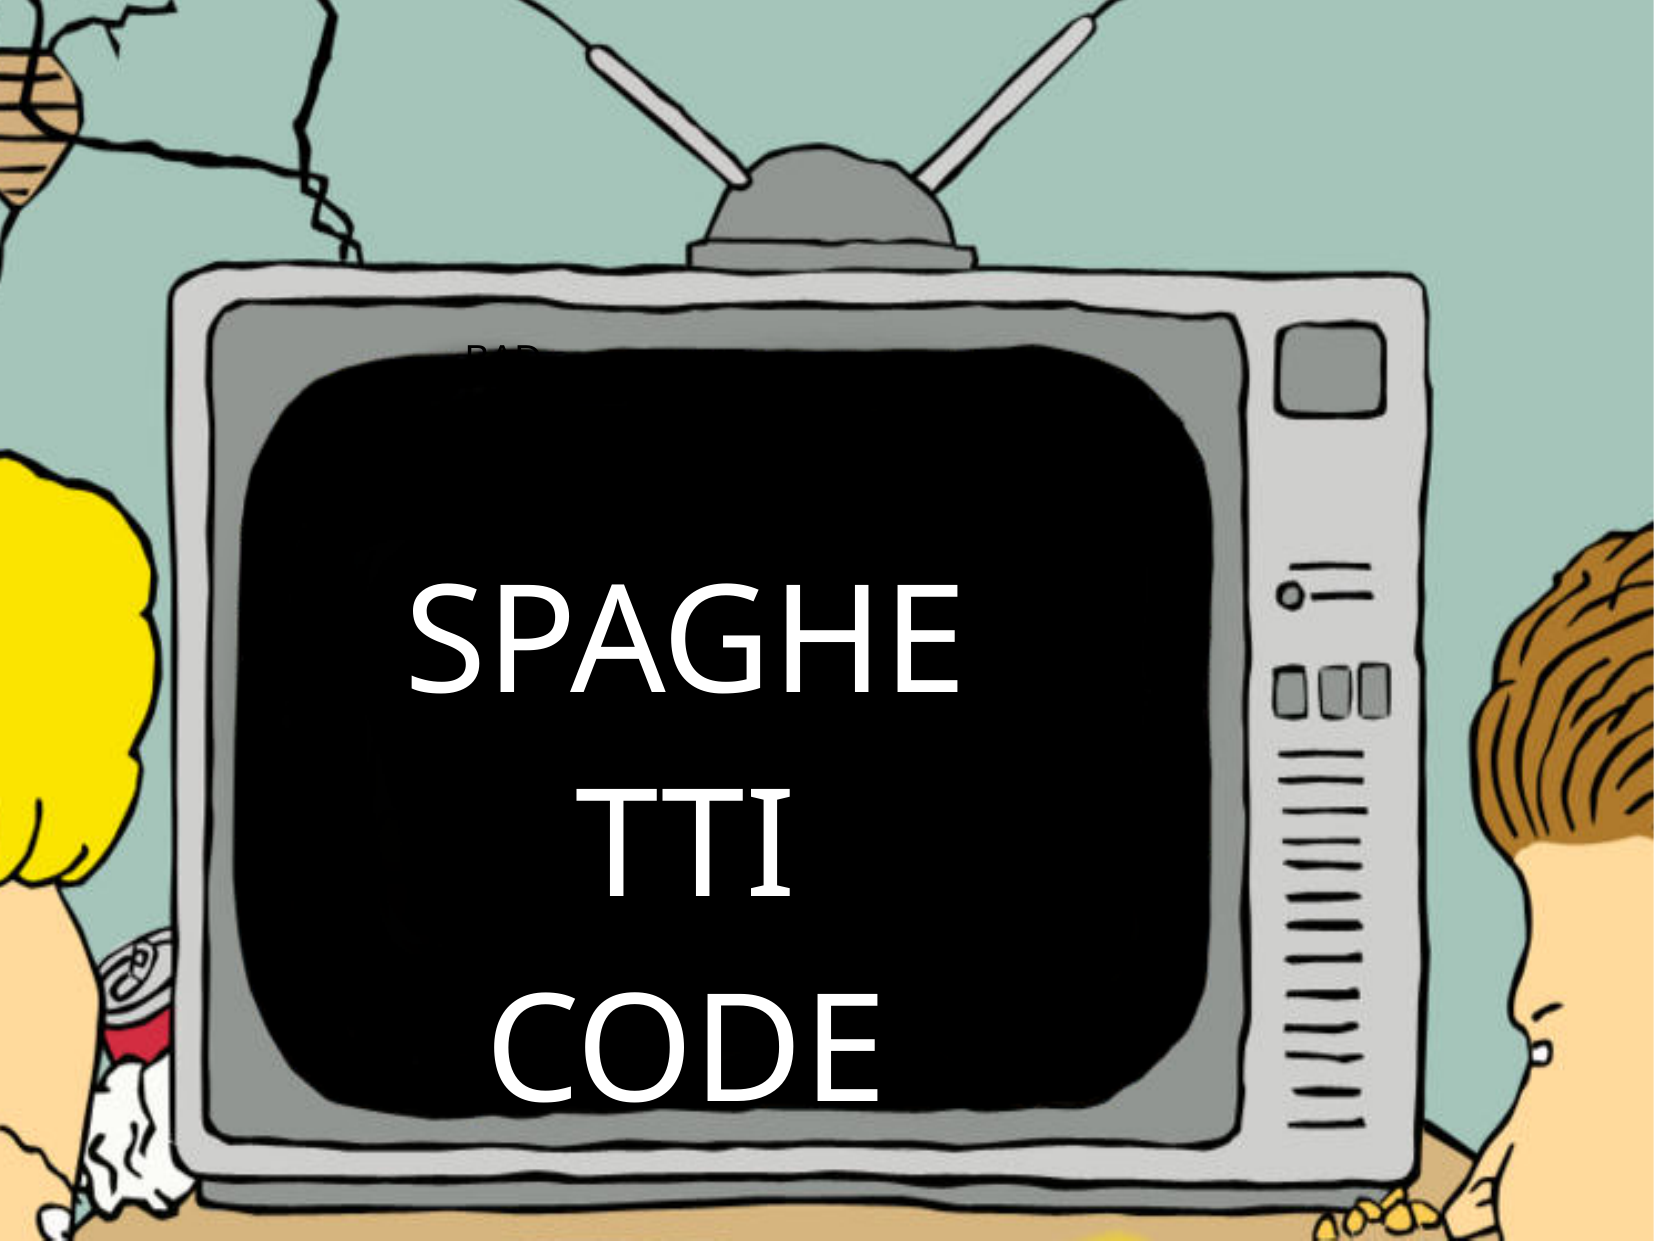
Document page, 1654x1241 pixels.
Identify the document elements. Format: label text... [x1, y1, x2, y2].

text_box BAD [450, 330, 1126, 387]
picture [0, 0, 1654, 1241]
text_box SPAGHETTI CODE [390, 525, 1066, 946]
